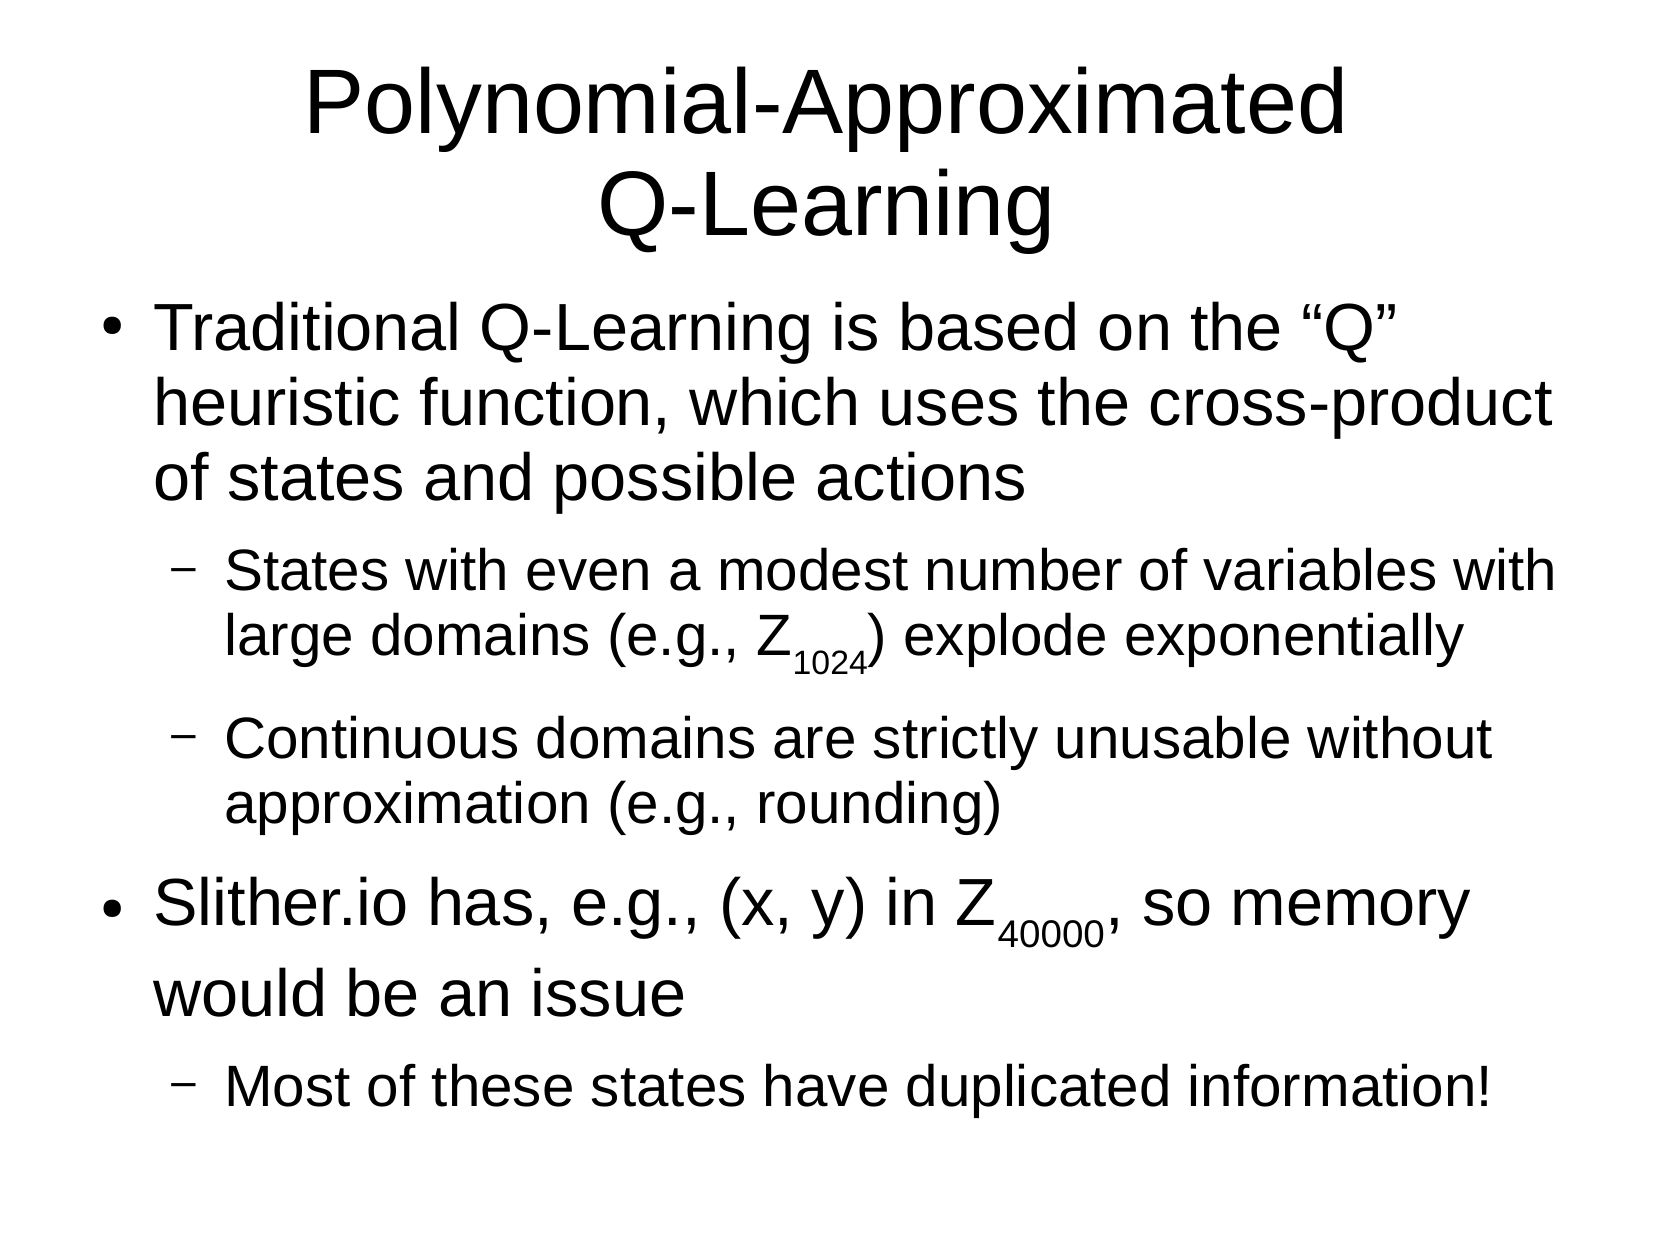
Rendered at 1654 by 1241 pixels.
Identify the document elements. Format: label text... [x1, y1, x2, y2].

title Polynomial-Approximated Q-Learning [82, 49, 1571, 257]
list Traditional Q-Learning is based on the “Q” heuristic function, which uses the cross-product of states and possible actions States with even a modest number of variables with large domains (e.g., Z1024) explode exponentially Continuous domains are strictly unusable without approximation (e.g., rounding) Slither.io has, e.g., (x, y) in Z40000, so memory would be an issue Most of these states have duplicated information! [82, 290, 1571, 1201]
